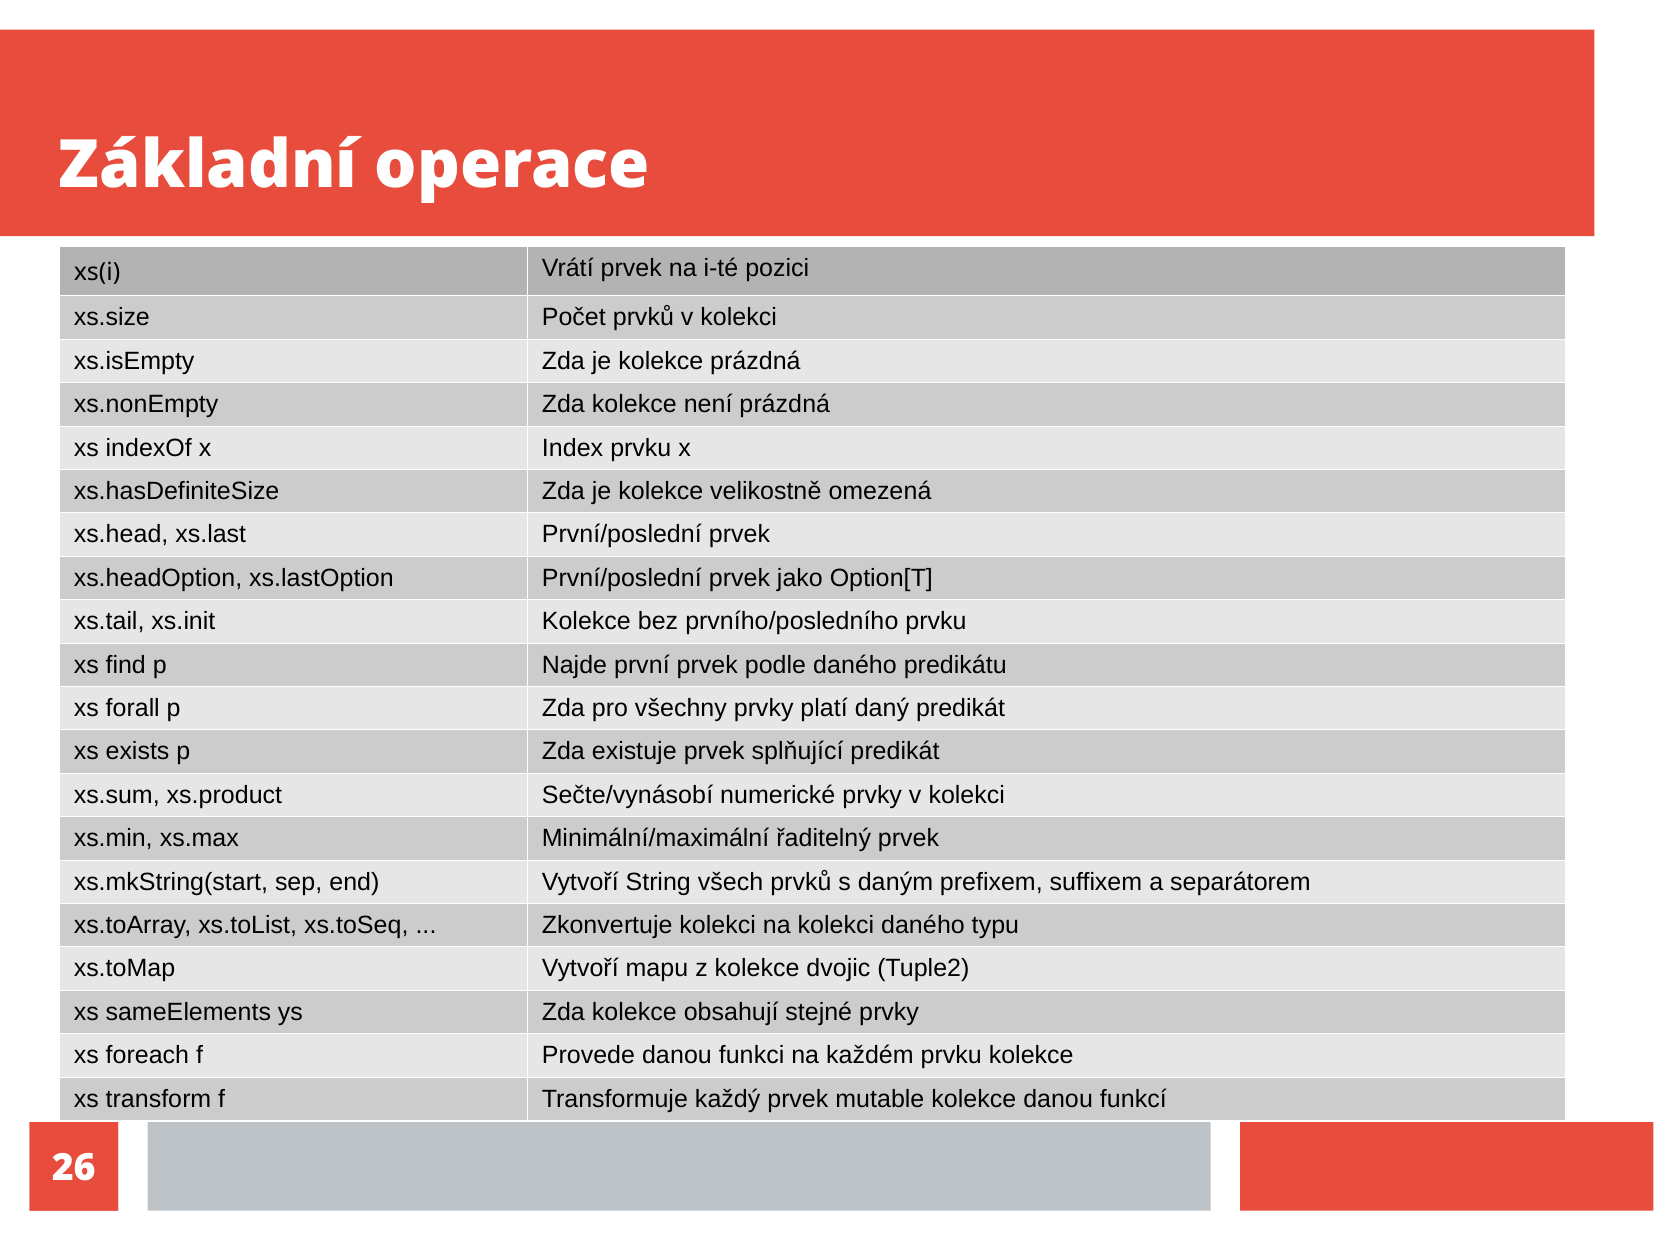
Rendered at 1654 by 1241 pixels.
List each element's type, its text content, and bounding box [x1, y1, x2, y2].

title Základní operace [59, 59, 1595, 207]
table_cell xs.toMap [60, 947, 527, 990]
table_cell Zda pro všechny prvky platí daný predikát [528, 687, 1565, 729]
table_cell Zda existuje prvek splňující predikát [528, 730, 1565, 773]
table_cell xs.hasDefiniteSize [60, 470, 527, 512]
table_cell Zda kolekce není prázdná [528, 383, 1565, 426]
table_cell xs.head, xs.last [60, 513, 527, 556]
table_cell Kolekce bez prvního/posledního prvku [528, 600, 1565, 643]
table_cell xs.isEmpty [60, 340, 527, 382]
table_cell Minimální/maximální řaditelný prvek [528, 817, 1565, 860]
table_cell xs.toArray, xs.toList, xs.toSeq, ... [60, 904, 527, 946]
table_cell První/poslední prvek [528, 513, 1565, 556]
table_cell xs.size [60, 296, 527, 339]
table_cell xs exists p [60, 730, 527, 773]
table_cell xs.headOption, xs.lastOption [60, 557, 527, 599]
table_cell Zkonvertuje kolekci na kolekci daného typu [528, 904, 1565, 946]
table_header xs(i) [60, 247, 527, 295]
table_cell xs transform f [60, 1078, 527, 1120]
table_cell Vytvoří String všech prvků s daným prefixem, suffixem a separátorem [528, 861, 1565, 903]
table_cell xs foreach f [60, 1034, 527, 1077]
table_cell Najde první prvek podle daného predikátu [528, 644, 1565, 686]
table_cell xs.tail, xs.init [60, 600, 527, 643]
table_cell Počet prvků v kolekci [528, 296, 1565, 339]
table_cell xs.mkString(start, sep, end) [60, 861, 527, 903]
table_cell První/poslední prvek jako Option[T] [528, 557, 1565, 599]
table_header Vrátí prvek na i-té pozici [528, 247, 1565, 295]
table_cell xs find p [60, 644, 527, 686]
table_cell xs forall p [60, 687, 527, 729]
table_cell Provede danou funkci na každém prvku kolekce [528, 1034, 1565, 1077]
table_cell xs.min, xs.max [60, 817, 527, 860]
table_cell xs indexOf x [60, 427, 527, 469]
table_cell Zda je kolekce velikostně omezená [528, 470, 1565, 512]
table_cell Vytvoří mapu z kolekce dvojic (Tuple2) [528, 947, 1565, 990]
table_cell Zda kolekce obsahují stejné prvky [528, 991, 1565, 1033]
table_cell Zda je kolekce prázdná [528, 340, 1565, 382]
table_cell xs.sum, xs.product [60, 774, 527, 816]
table_cell Transformuje každý prvek mutable kolekce danou funkcí [528, 1078, 1565, 1120]
table_cell xs.nonEmpty [60, 383, 527, 426]
table_cell Sečte/vynásobí numerické prvky v kolekci [528, 774, 1565, 816]
table_cell Index prvku x [528, 427, 1565, 469]
table_cell xs sameElements ys [60, 991, 527, 1033]
